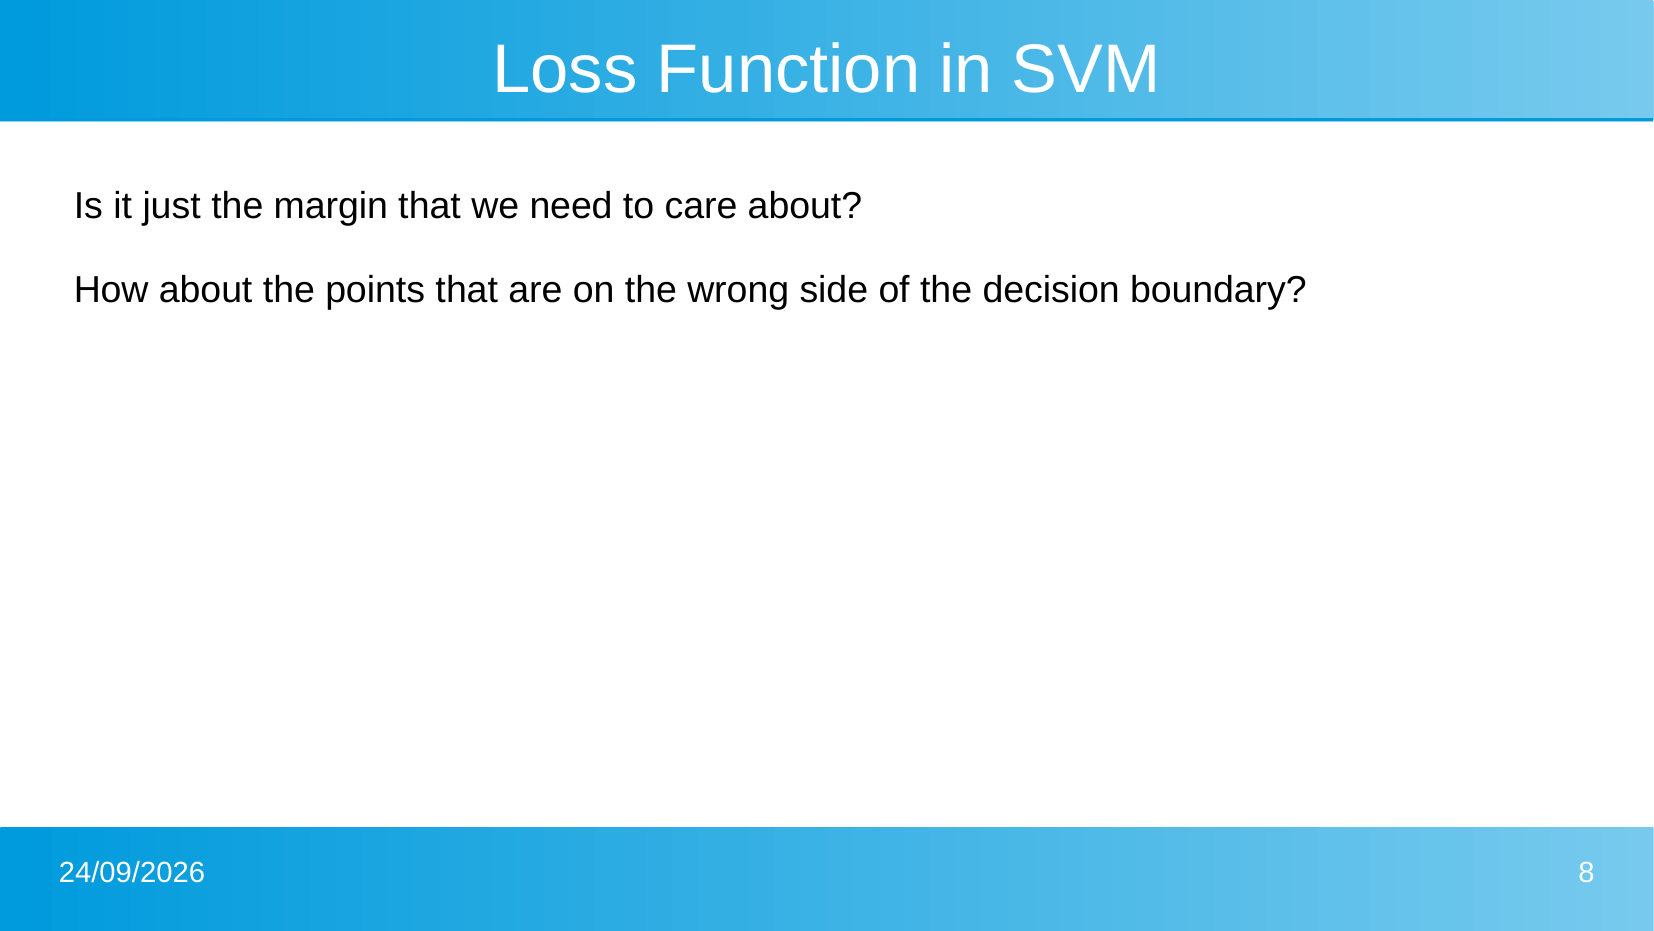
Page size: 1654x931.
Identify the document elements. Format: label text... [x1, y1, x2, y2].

title Loss Function in SVM [59, 29, 1595, 108]
text_box Is it just the margin that we need to care about? How about the points that are on the wrong side of the decision boundary? [59, 177, 1595, 318]
